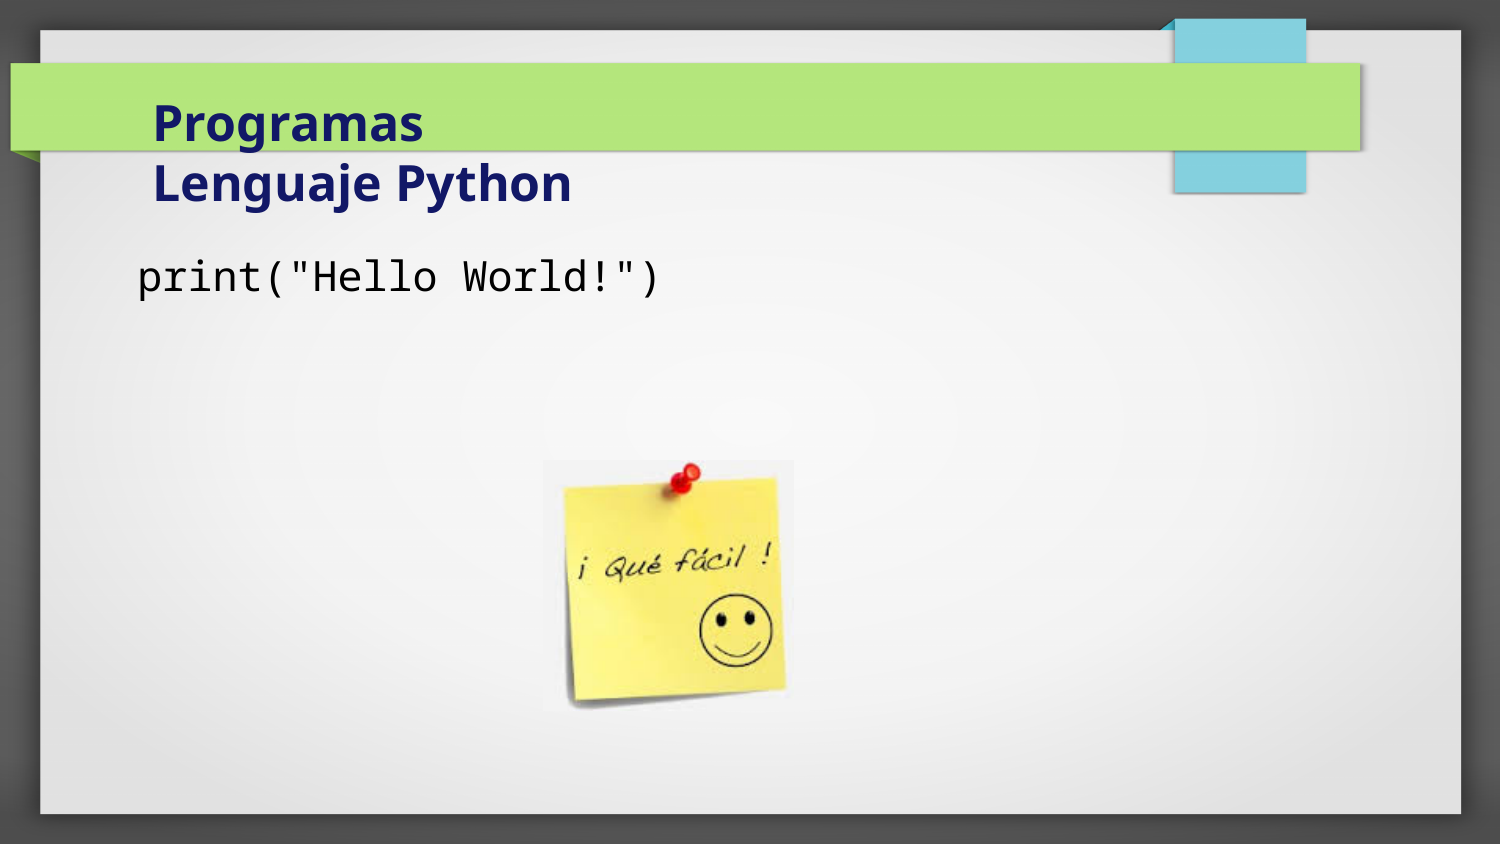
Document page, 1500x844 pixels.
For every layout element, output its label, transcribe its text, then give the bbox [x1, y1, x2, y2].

picture [0, 0, 1500, 844]
title Programas Lenguaje Python [137, 146, 1011, 227]
list print("Hello World!") [137, 246, 1011, 339]
